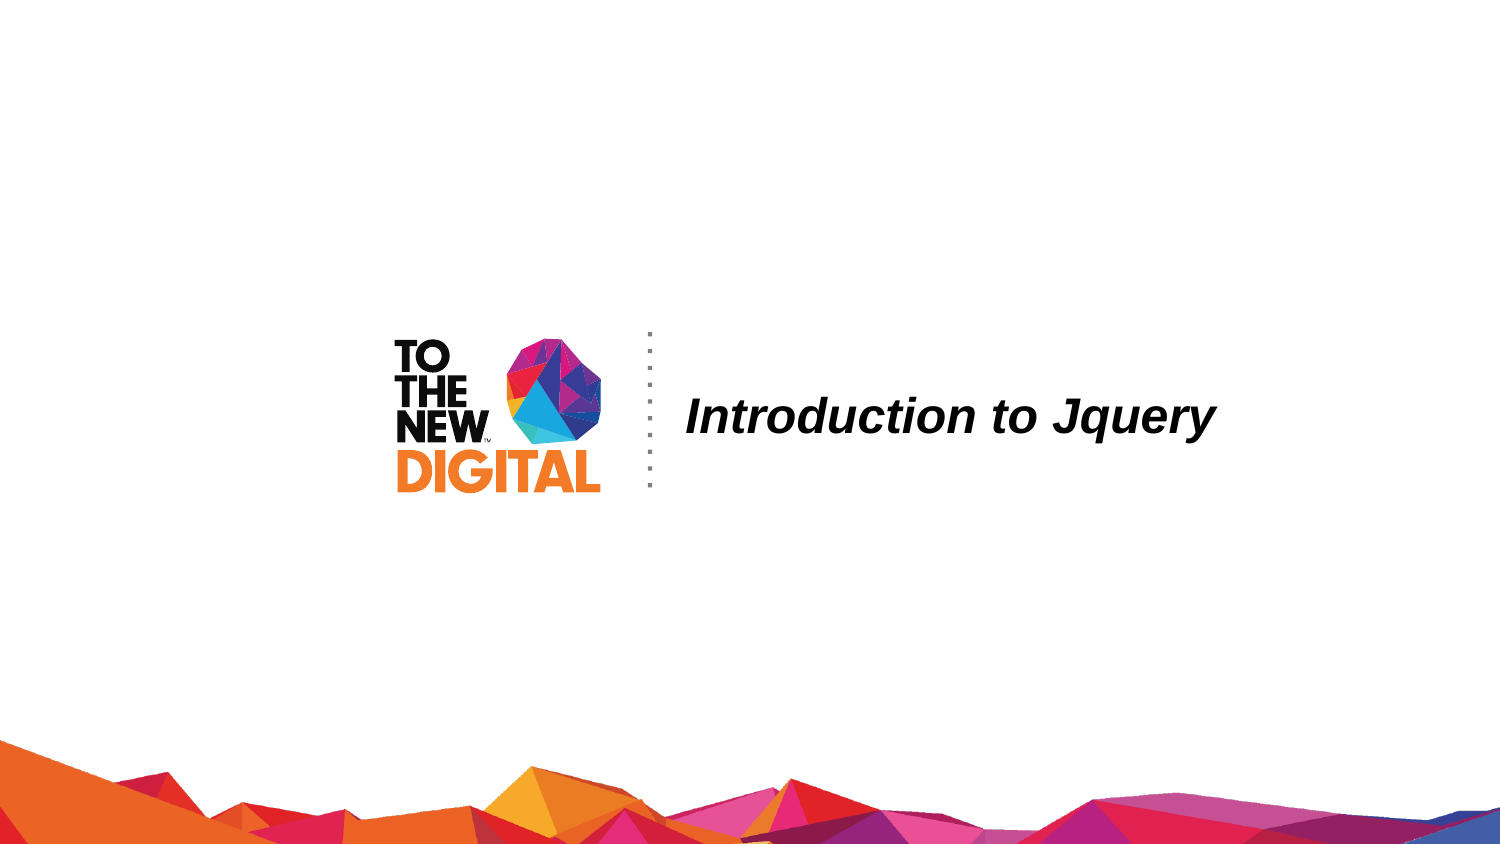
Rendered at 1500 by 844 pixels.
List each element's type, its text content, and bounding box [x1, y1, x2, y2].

title Introduction to Jquery [670, 363, 1494, 464]
picture [0, 740, 1500, 844]
